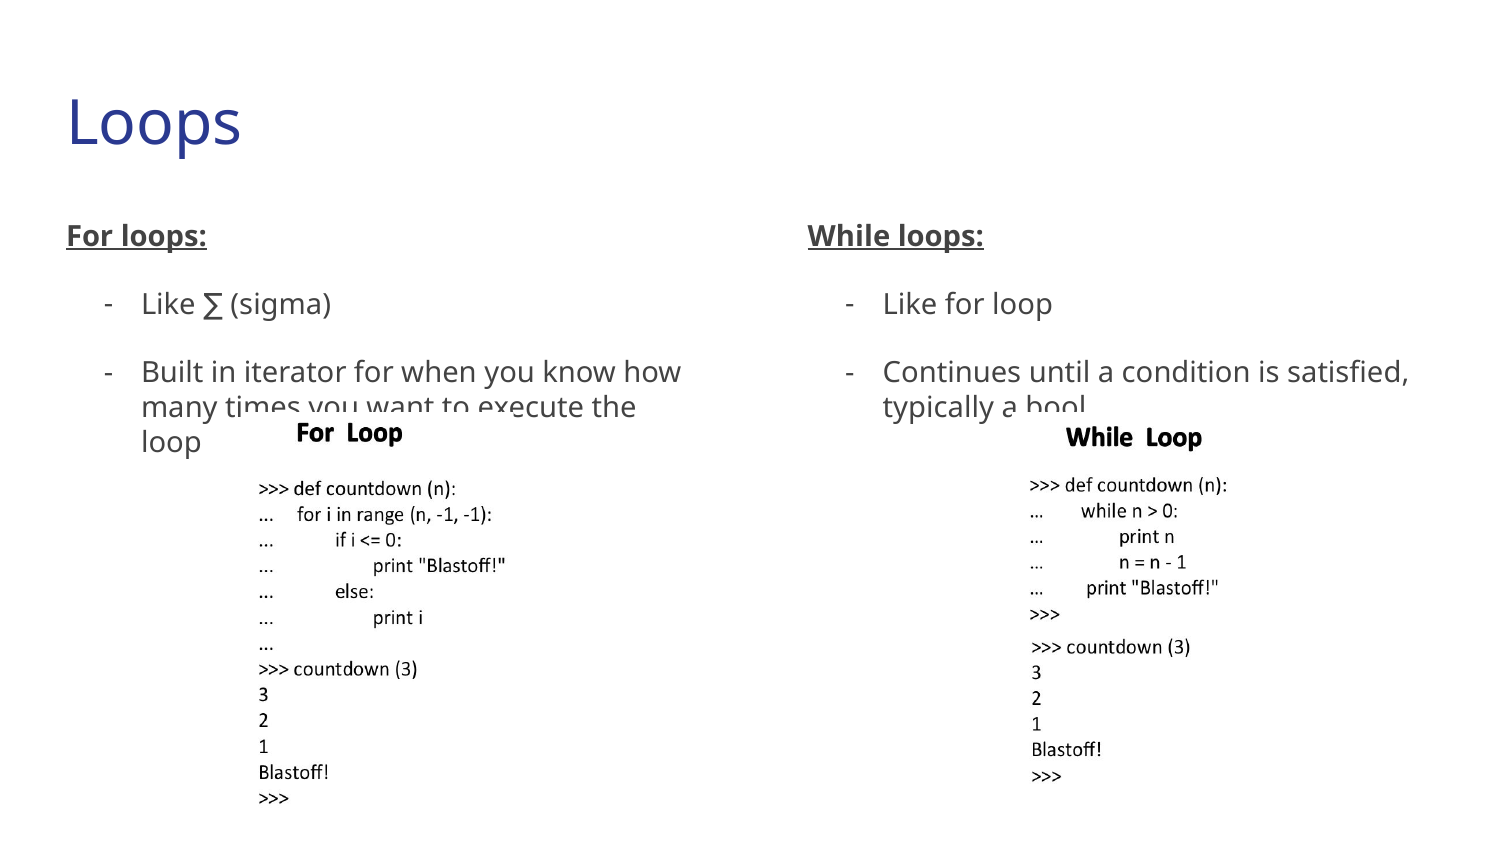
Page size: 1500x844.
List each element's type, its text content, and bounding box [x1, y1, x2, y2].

title Loops [51, 67, 1449, 167]
picture [1011, 412, 1230, 827]
picture [244, 412, 514, 827]
list While loops: Like for loop Continues until a condition is satisfied, typically a bool [792, 201, 1449, 844]
list For loops: Like ∑ (sigma) Built in iterator for when you know how many times you want to execute the loop [51, 201, 708, 844]
